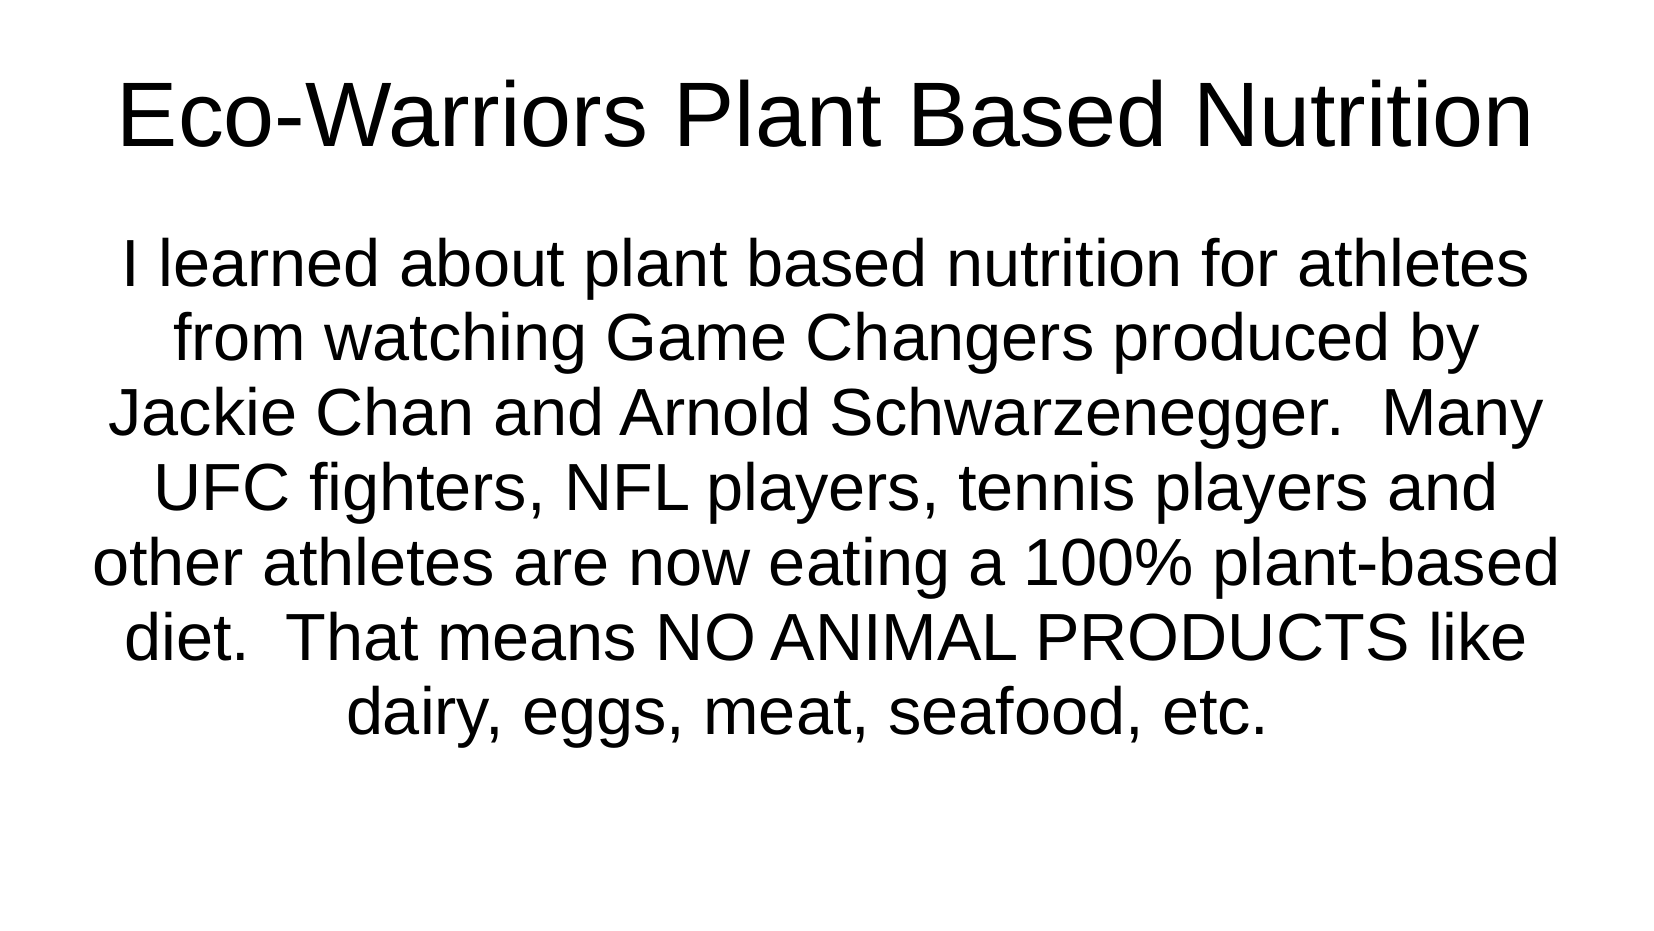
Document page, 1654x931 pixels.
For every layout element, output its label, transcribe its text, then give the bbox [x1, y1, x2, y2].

title Eco-Warriors Plant Based Nutrition [82, 37, 1571, 193]
subtitle I learned about plant based nutrition for athletes from watching Game Changers produced by Jackie Chan and Arnold Schwarzenegger. Many UFC fighters, NFL players, tennis players and other athletes are now eating a 100% plant-based diet. That means NO ANIMAL PRODUCTS like dairy, eggs, meat, seafood, etc. [82, 217, 1571, 758]
